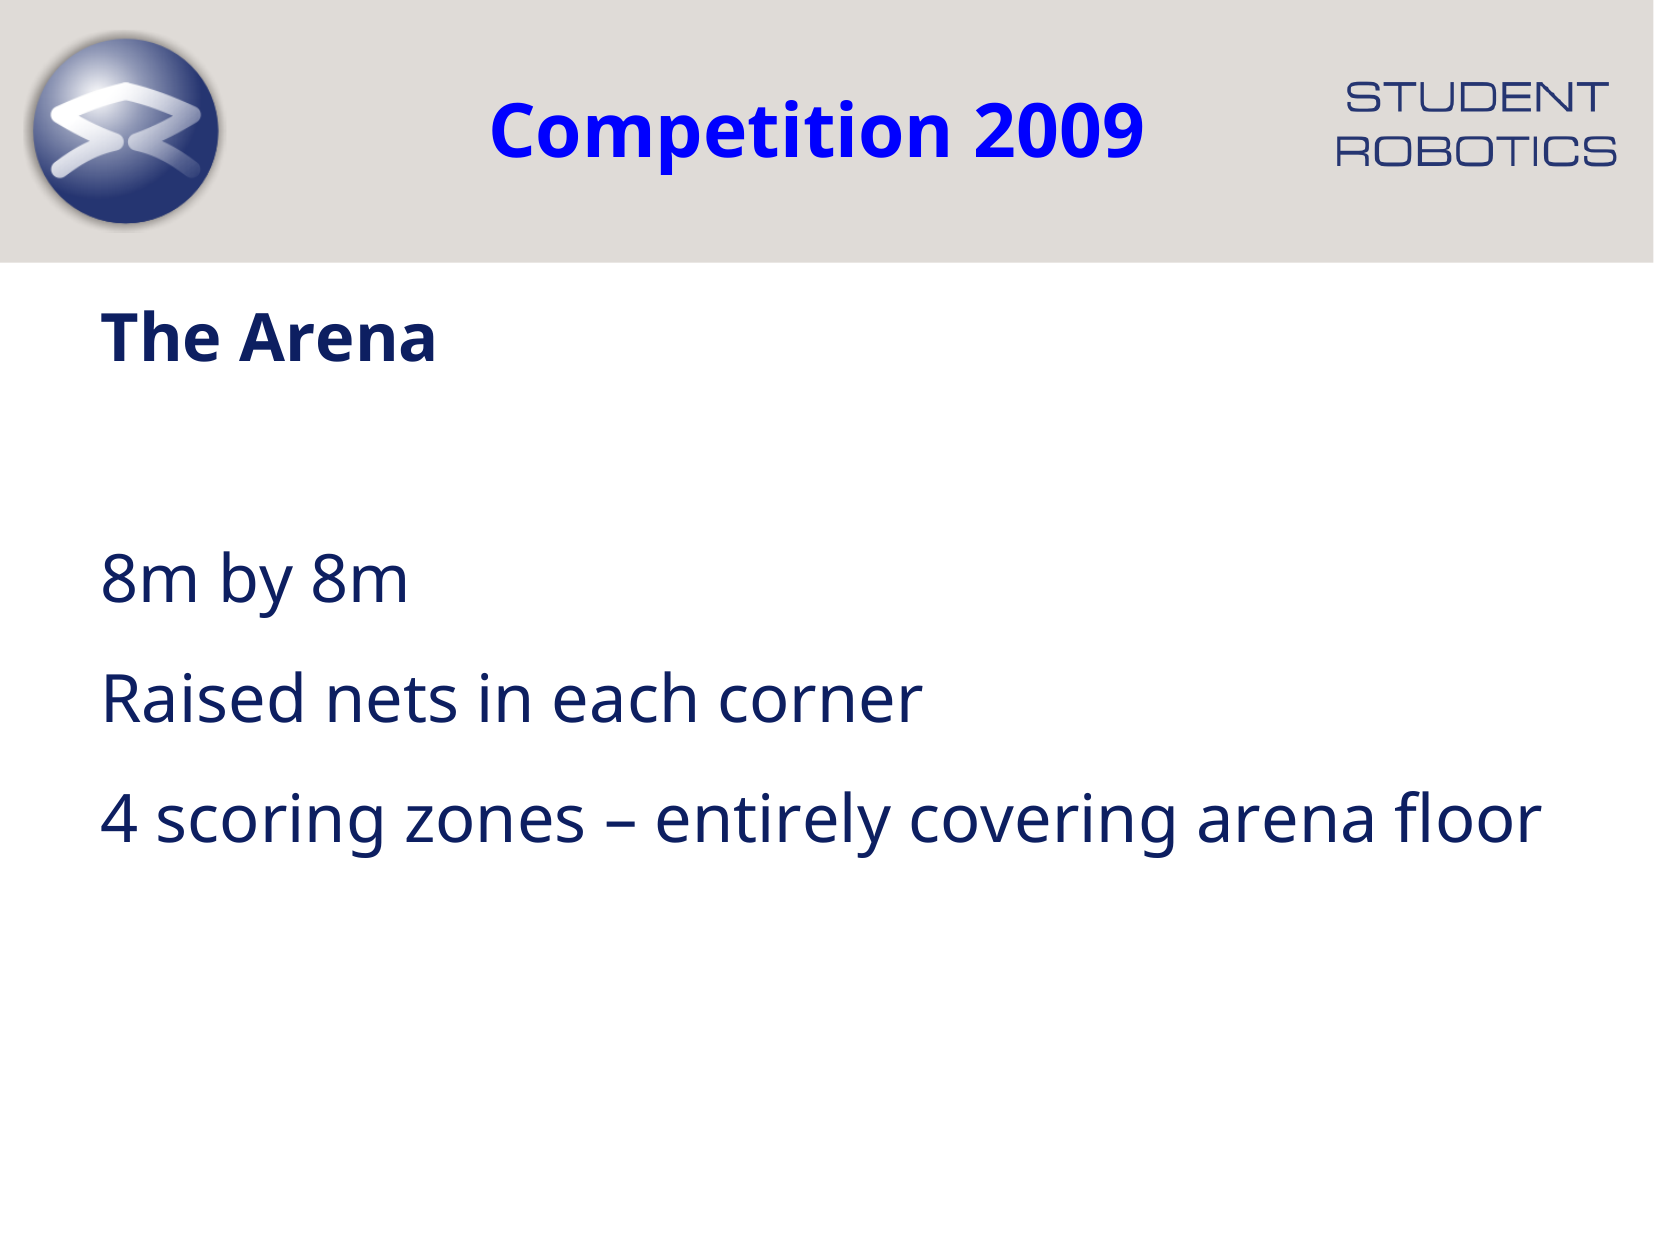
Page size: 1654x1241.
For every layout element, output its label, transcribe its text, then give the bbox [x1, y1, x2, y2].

picture [1571, 68, 1633, 174]
picture [9, 19, 245, 245]
list The Arena 8m by 8m Raised nets in each corner 4 scoring zones – entirely covering arena floor [82, 290, 1571, 1094]
title Competition 2009 [82, 56, 1571, 250]
